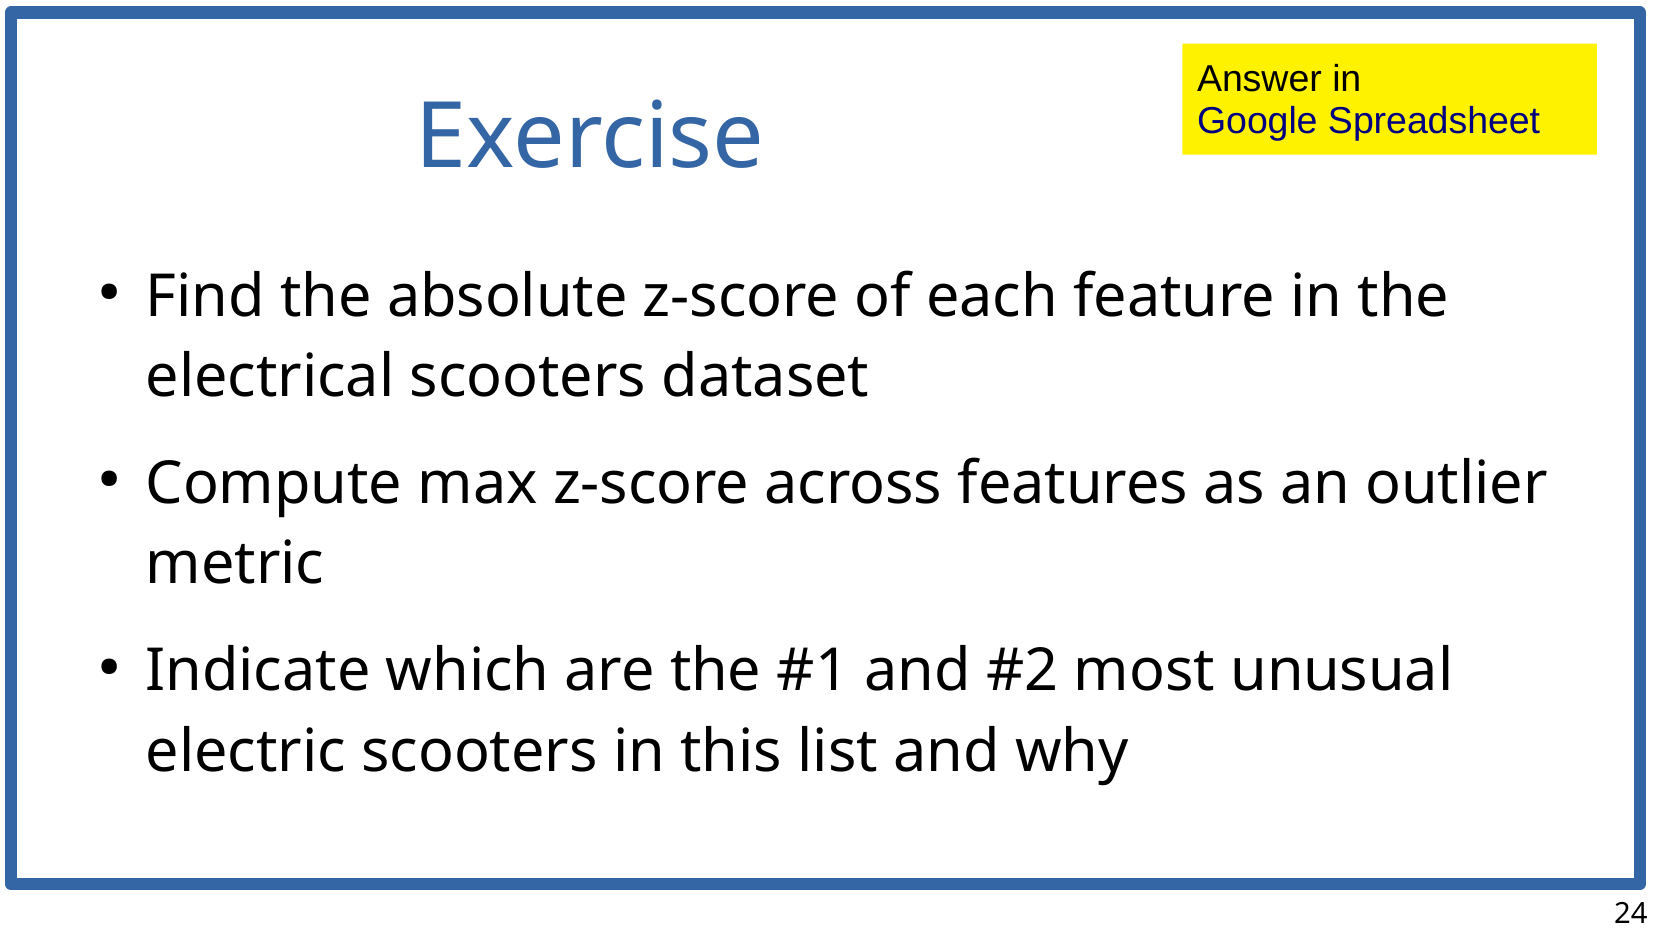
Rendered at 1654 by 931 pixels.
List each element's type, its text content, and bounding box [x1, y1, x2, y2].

list Find the absolute z-score of each feature in the electrical scooters dataset Compute max z-score across features as an outlier metric Indicate which are the #1 and #2 most unusual electric scooters in this list and why [82, 253, 1571, 793]
title Exercise [82, 42, 1098, 221]
text_box Answer in Google Spreadsheet [1182, 43, 1597, 155]
